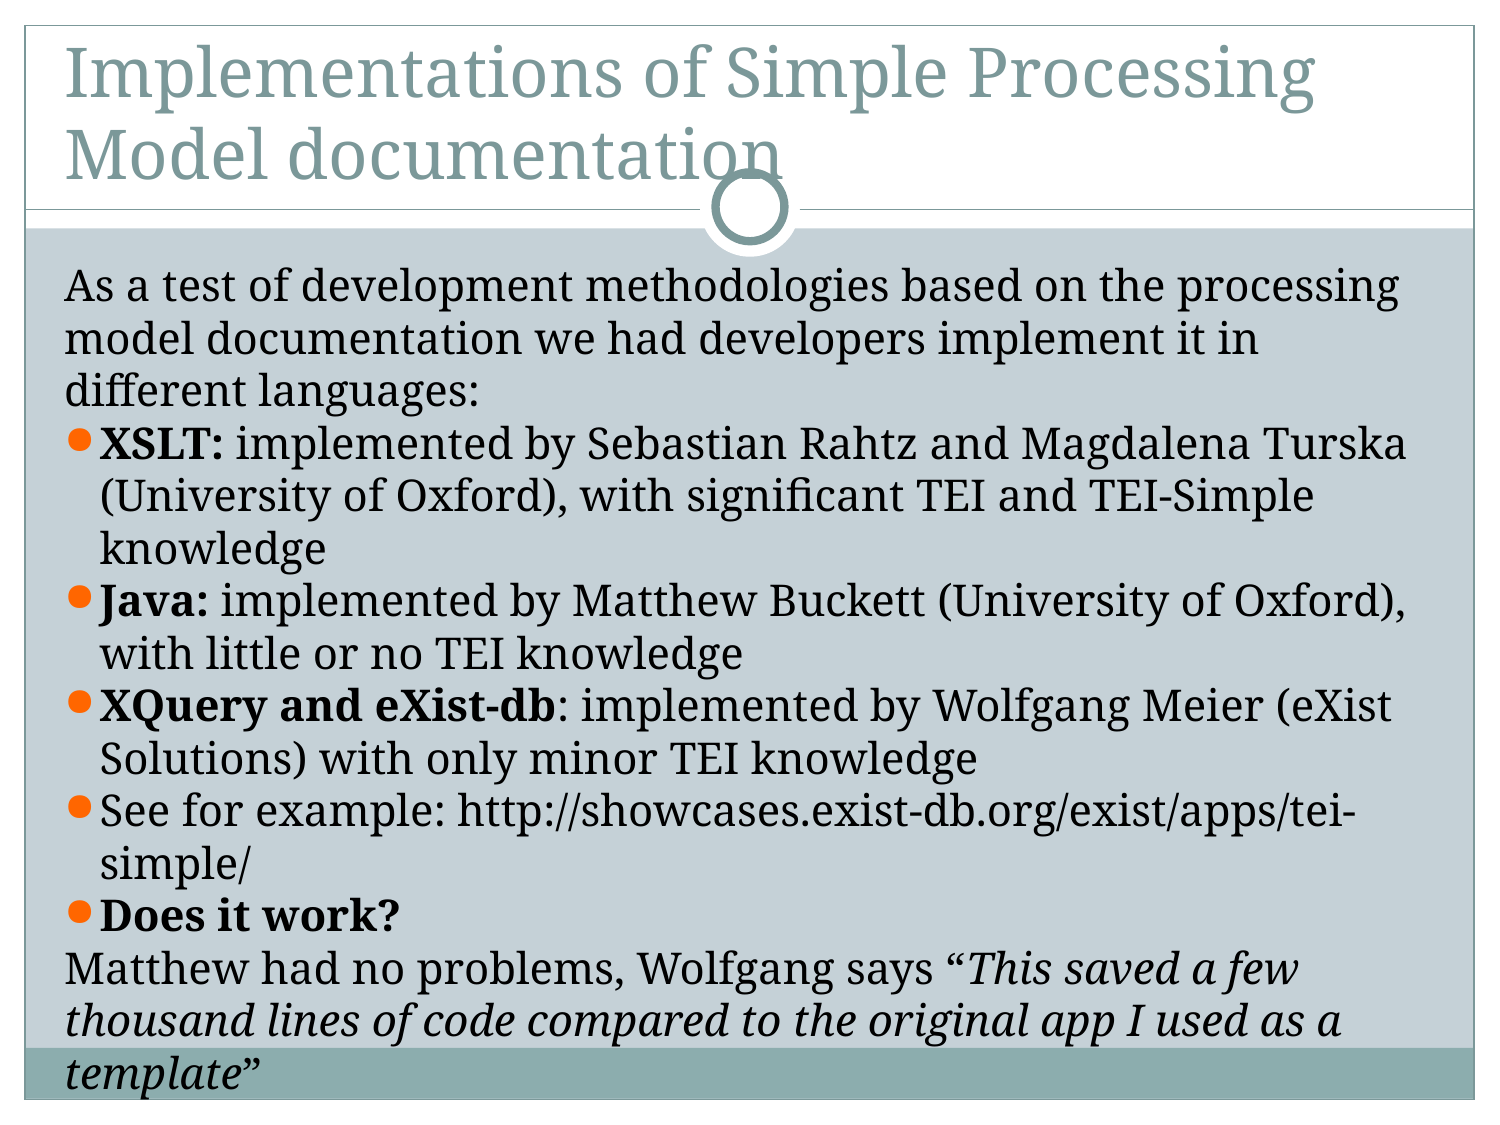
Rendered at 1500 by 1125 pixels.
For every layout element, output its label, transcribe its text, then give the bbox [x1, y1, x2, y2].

text_box As a test of development methodologies based on the processing model documentation we had developers implement it in different languages: XSLT: implemented by Sebastian Rahtz and Magdalena Turska (University of Oxford), with significant TEI and TEI-Simple knowledge Java: implemented by Matthew Buckett (University of Oxford), with little or no TEI knowledge XQuery and eXist-db: implemented by Wolfgang Meier (eXist Solutions) with only minor TEI knowledge See for example: http://showcases.exist-db.org/exist/apps/tei-simple/ Does it work? Matthew had no problems, Wolfgang says “This saved a few thousand lines of code compared to the original app I used as a template” [49, 250, 1445, 1001]
text_box Implementations of Simple Processing Model documentation [49, 37, 1450, 201]
